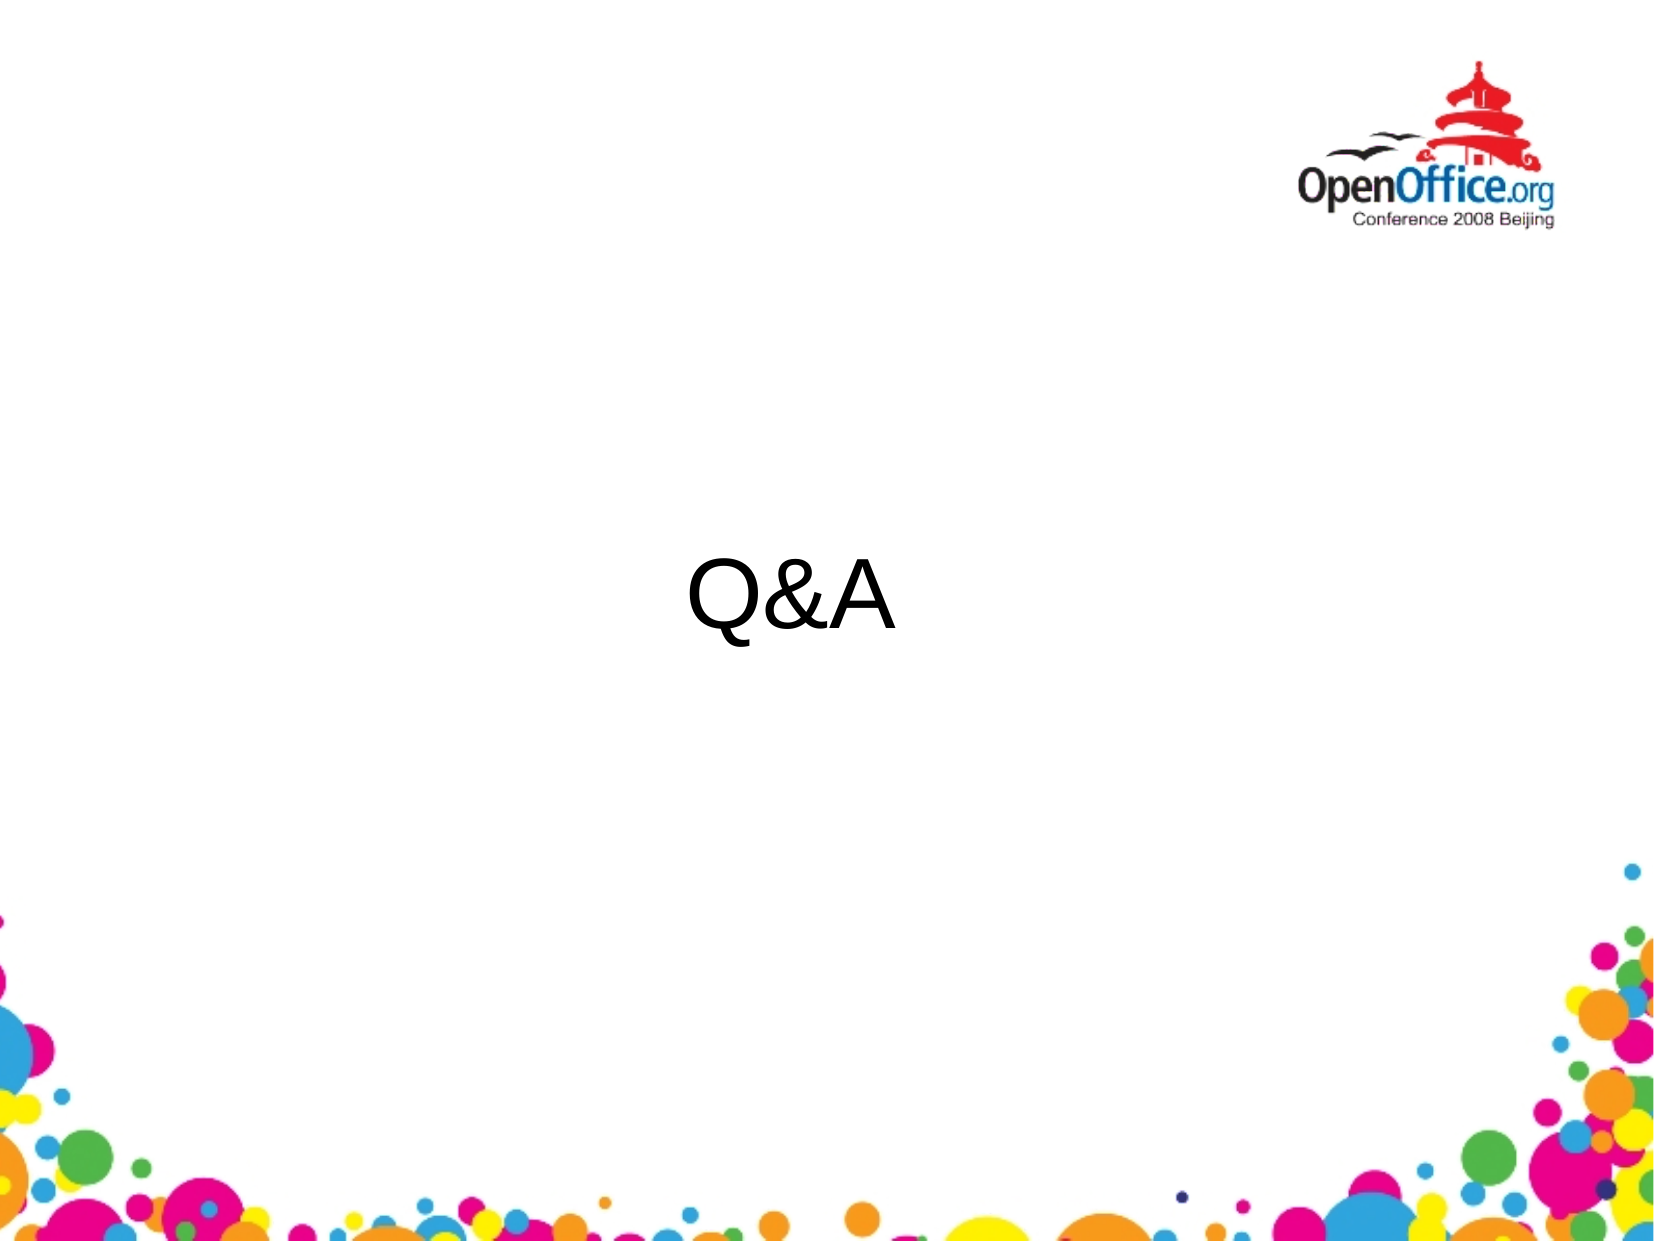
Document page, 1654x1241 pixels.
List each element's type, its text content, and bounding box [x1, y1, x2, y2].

list Q&A [685, 538, 1128, 721]
picture [1285, 51, 1569, 250]
picture [0, 810, 1654, 1241]
